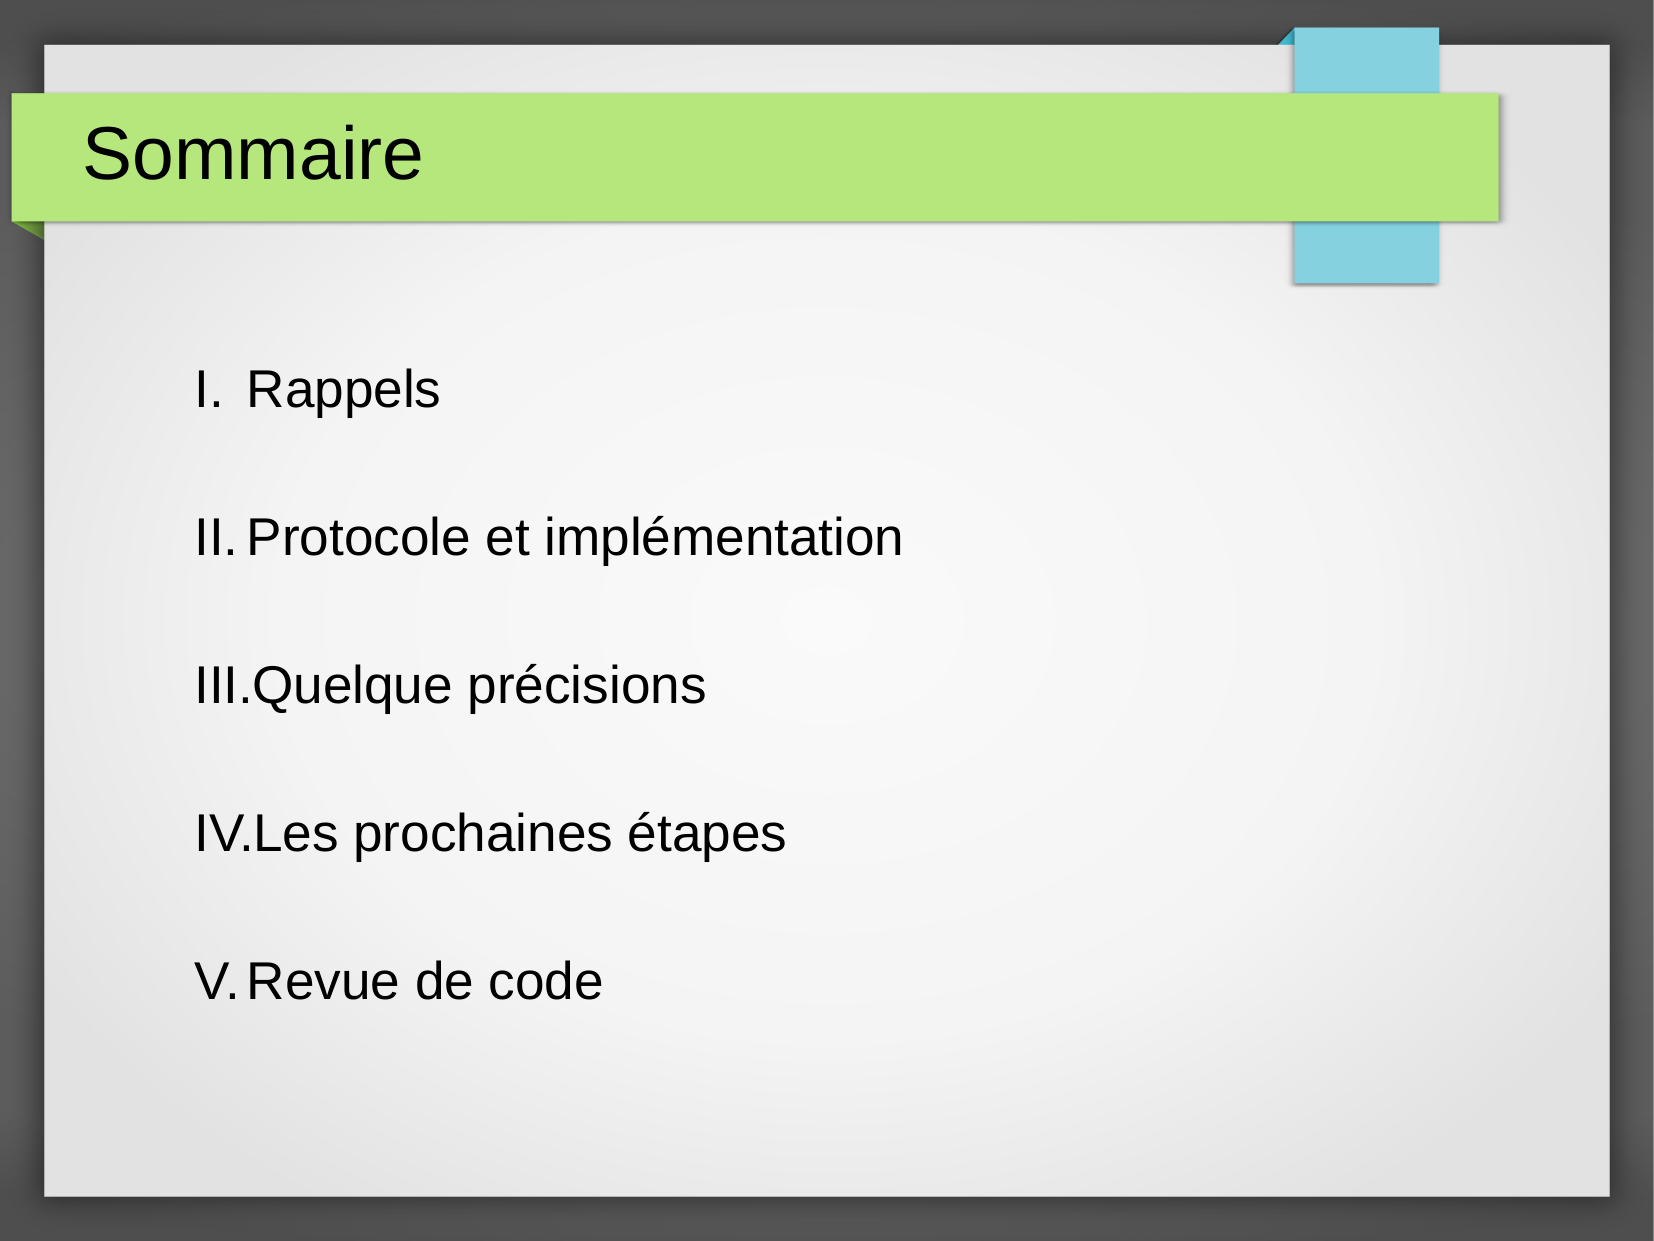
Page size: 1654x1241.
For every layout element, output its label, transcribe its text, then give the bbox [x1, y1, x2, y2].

picture [0, 0, 1654, 1241]
list Rappels Protocole et implémentation Quelque précisions Les prochaines étapes Revue de code [177, 295, 1571, 1015]
title Sommaire [82, 94, 1264, 213]
